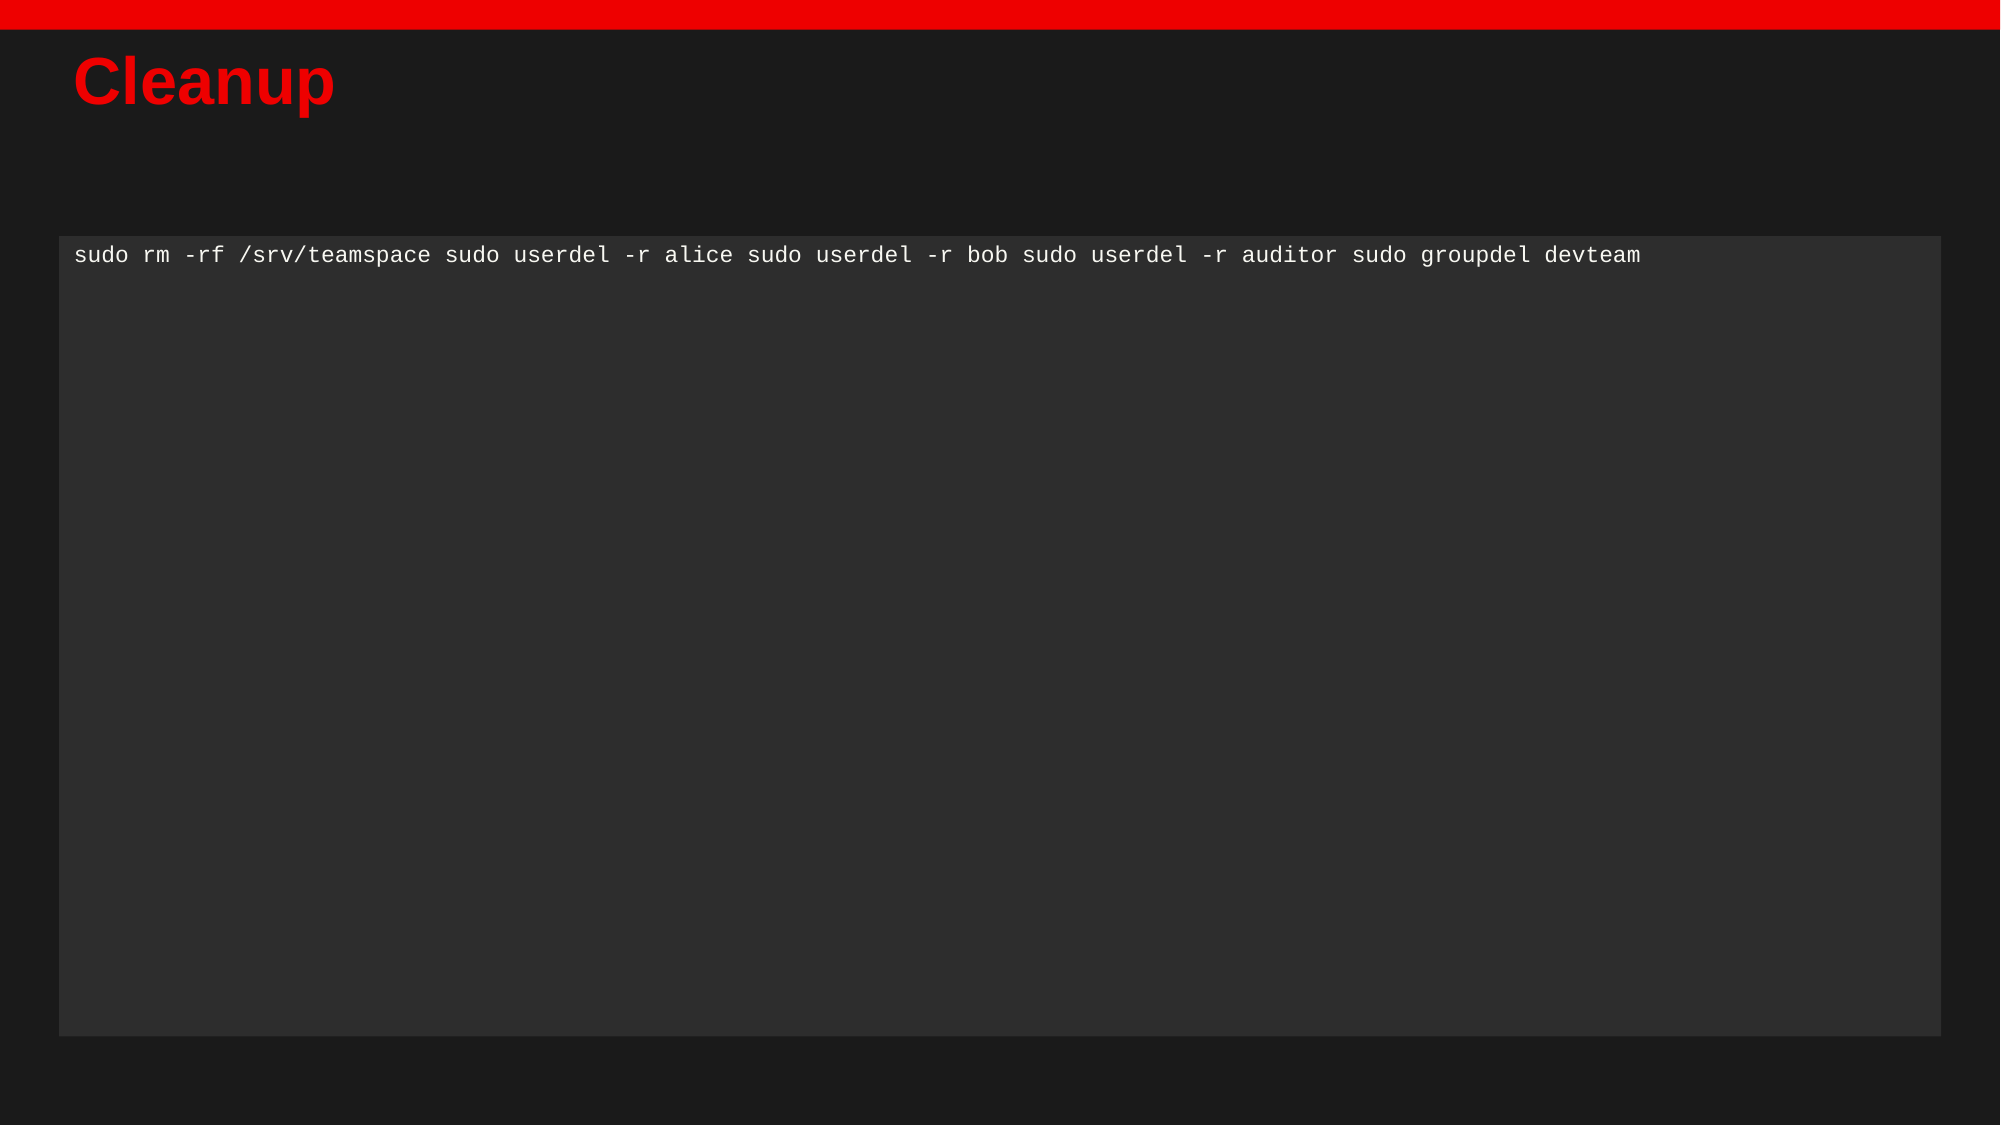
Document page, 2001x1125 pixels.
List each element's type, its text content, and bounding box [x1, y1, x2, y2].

text_box [0, 0, 2001, 30]
text_box sudo rm -rf /srv/teamspace sudo userdel -r alice sudo userdel -r bob sudo userdel -r auditor sudo groupdel devteam [59, 236, 1942, 1037]
text_box Cleanup [59, 36, 1942, 208]
